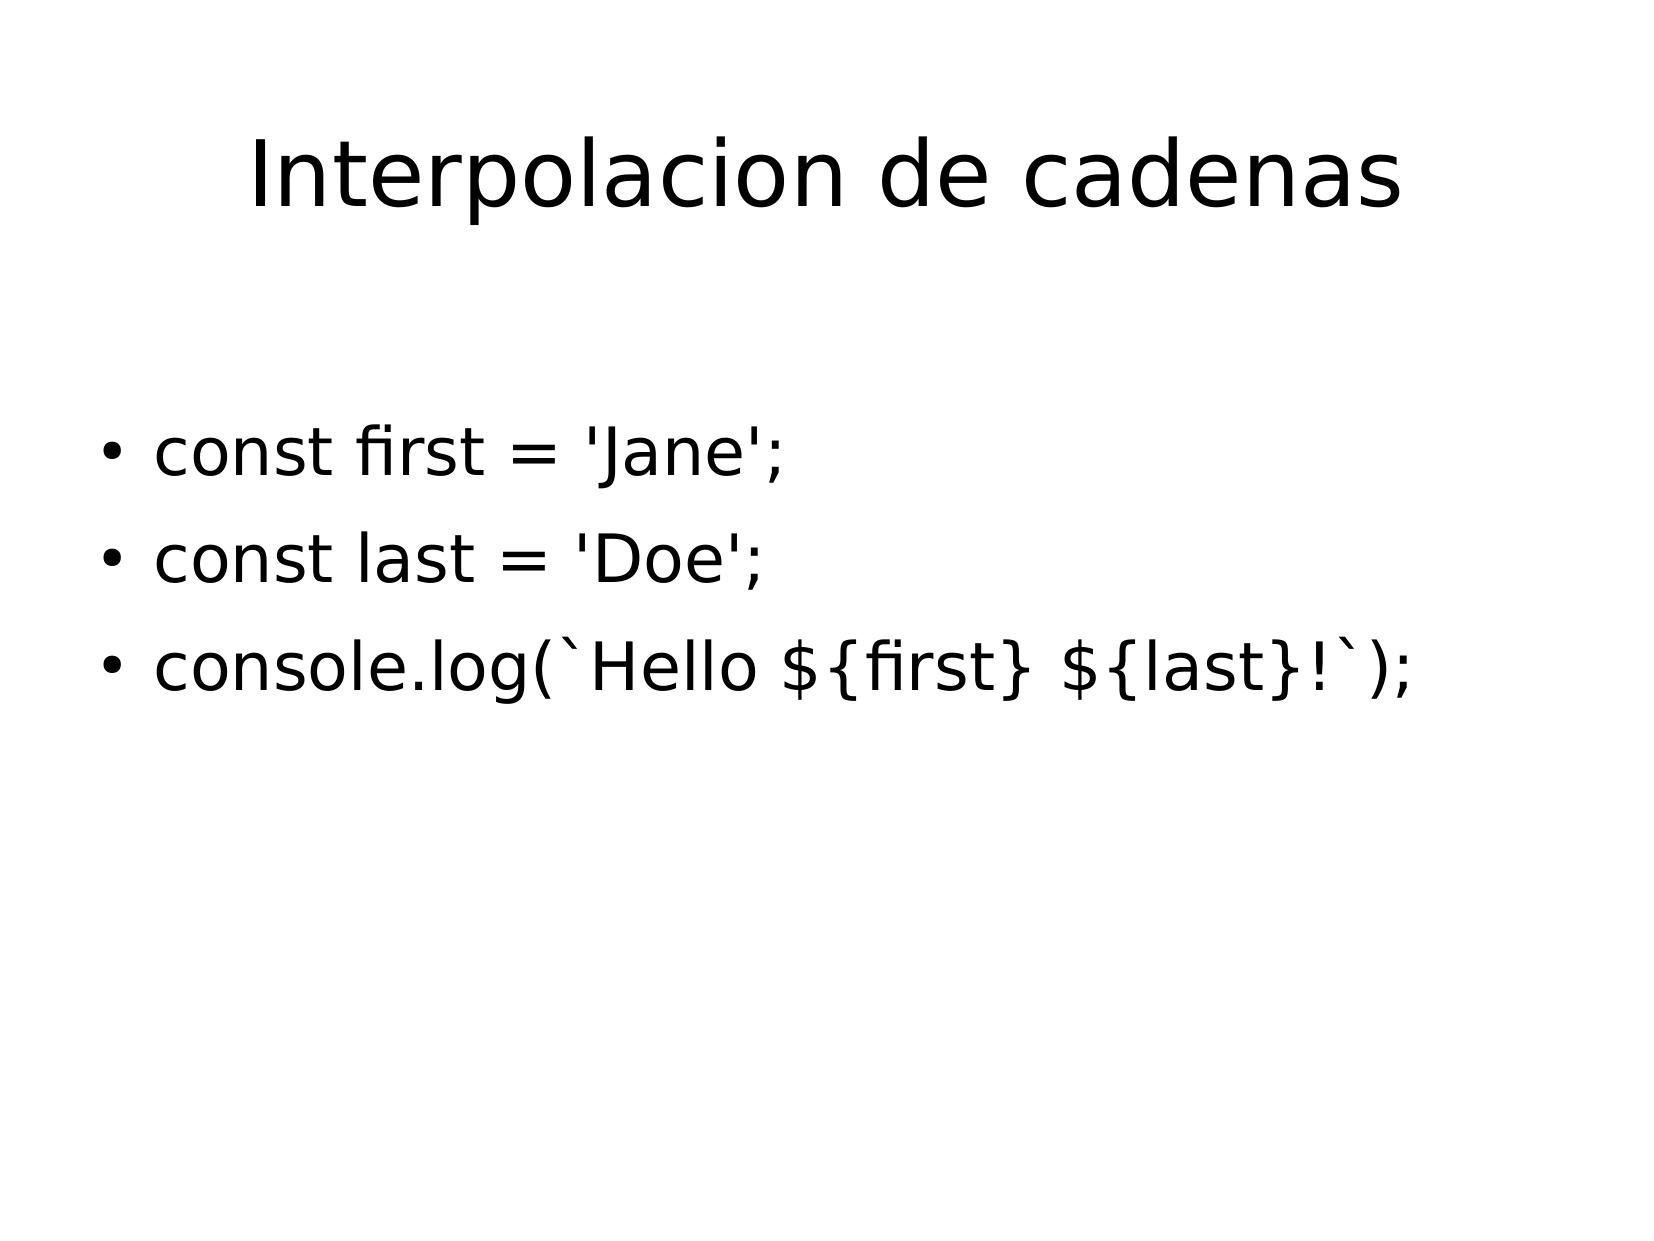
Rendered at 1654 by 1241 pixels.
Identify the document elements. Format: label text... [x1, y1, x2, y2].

list const first = 'Jane'; const last = 'Doe'; console.log(`Hello ${first} ${last}!`); [82, 413, 1571, 1133]
title Interpolacion de cadenas [82, 70, 1571, 278]
